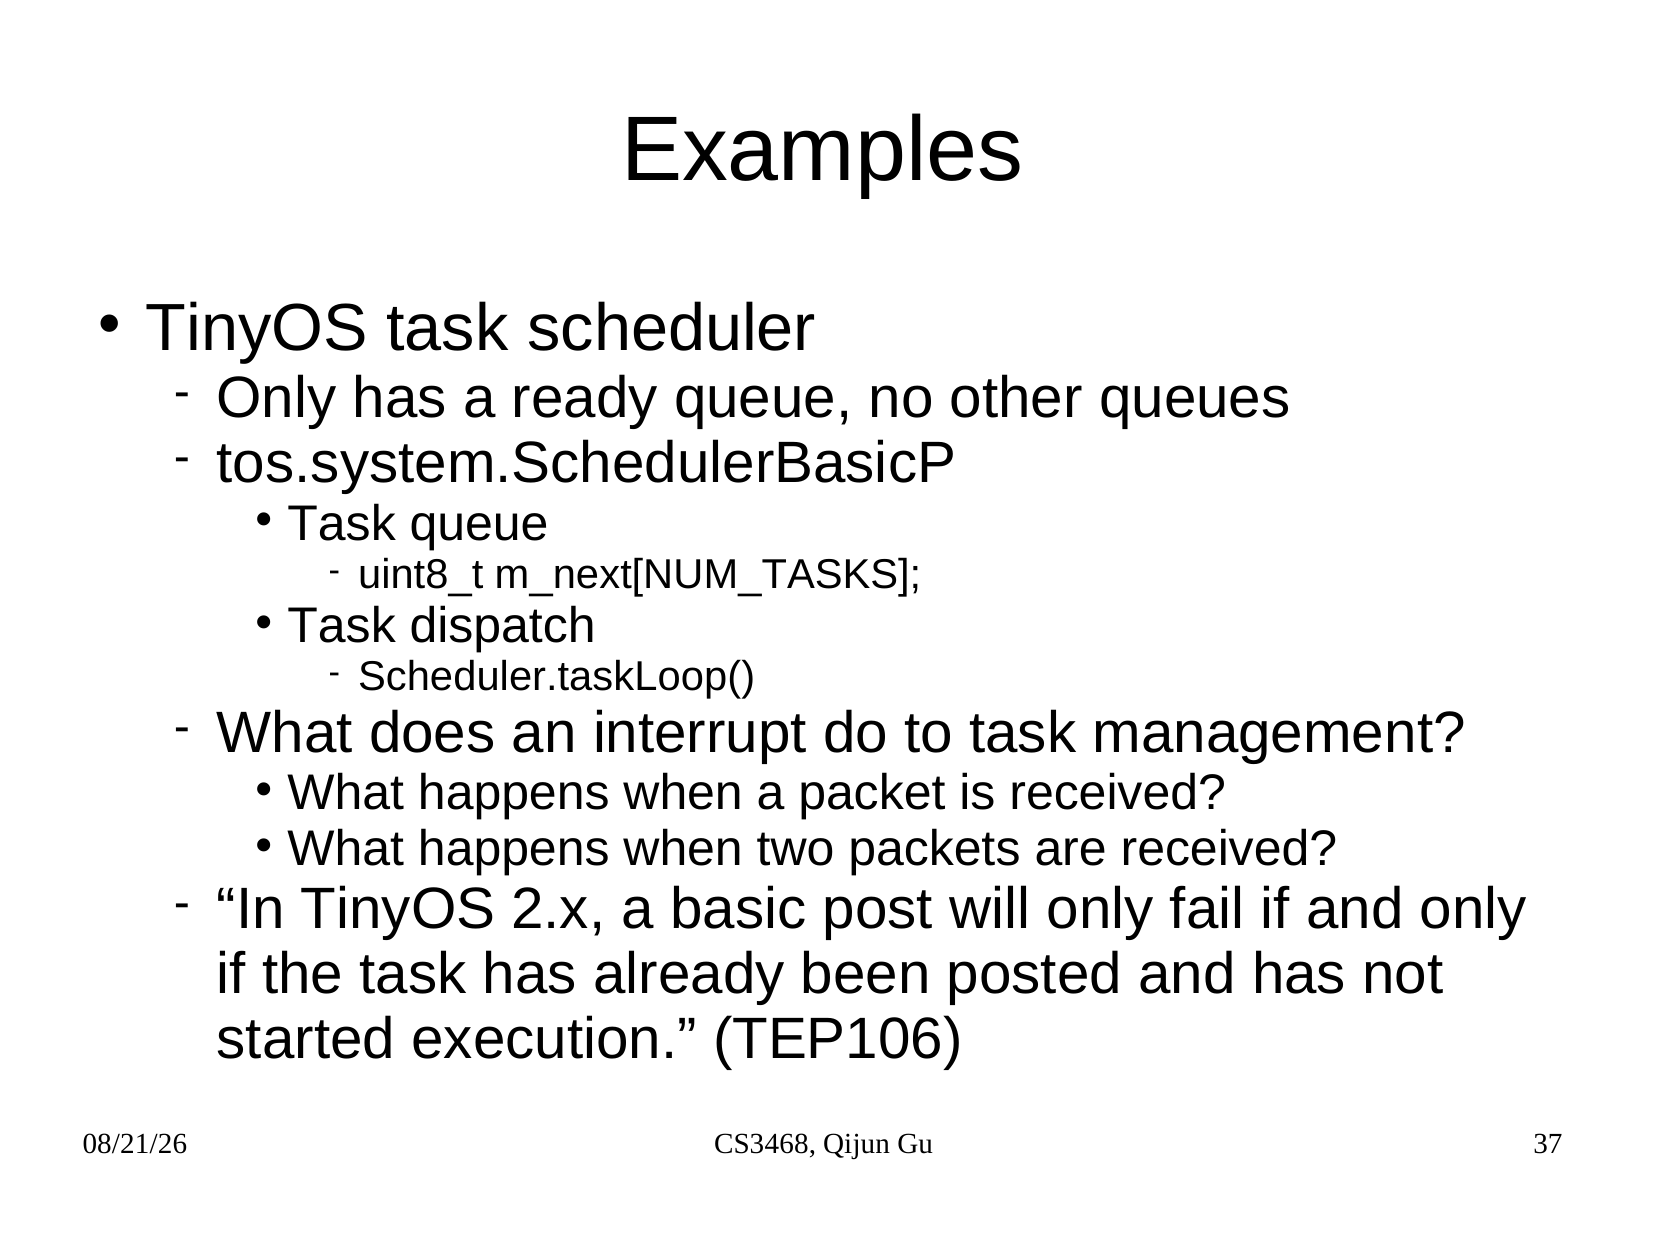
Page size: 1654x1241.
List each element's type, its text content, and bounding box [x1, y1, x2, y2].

title Examples [82, 56, 1563, 242]
list TinyOS task scheduler Only has a ready queue, no other queues tos.system.SchedulerBasicP Task queue uint8_t m_next[NUM_TASKS]; Task dispatch Scheduler.taskLoop() What does an interrupt do to task management? What happens when a packet is received? What happens when two packets are received? “In TinyOS 2.x, a basic post will only fail if and only if the task has already been posted and has not started execution.” (TEP106) [82, 290, 1563, 1087]
